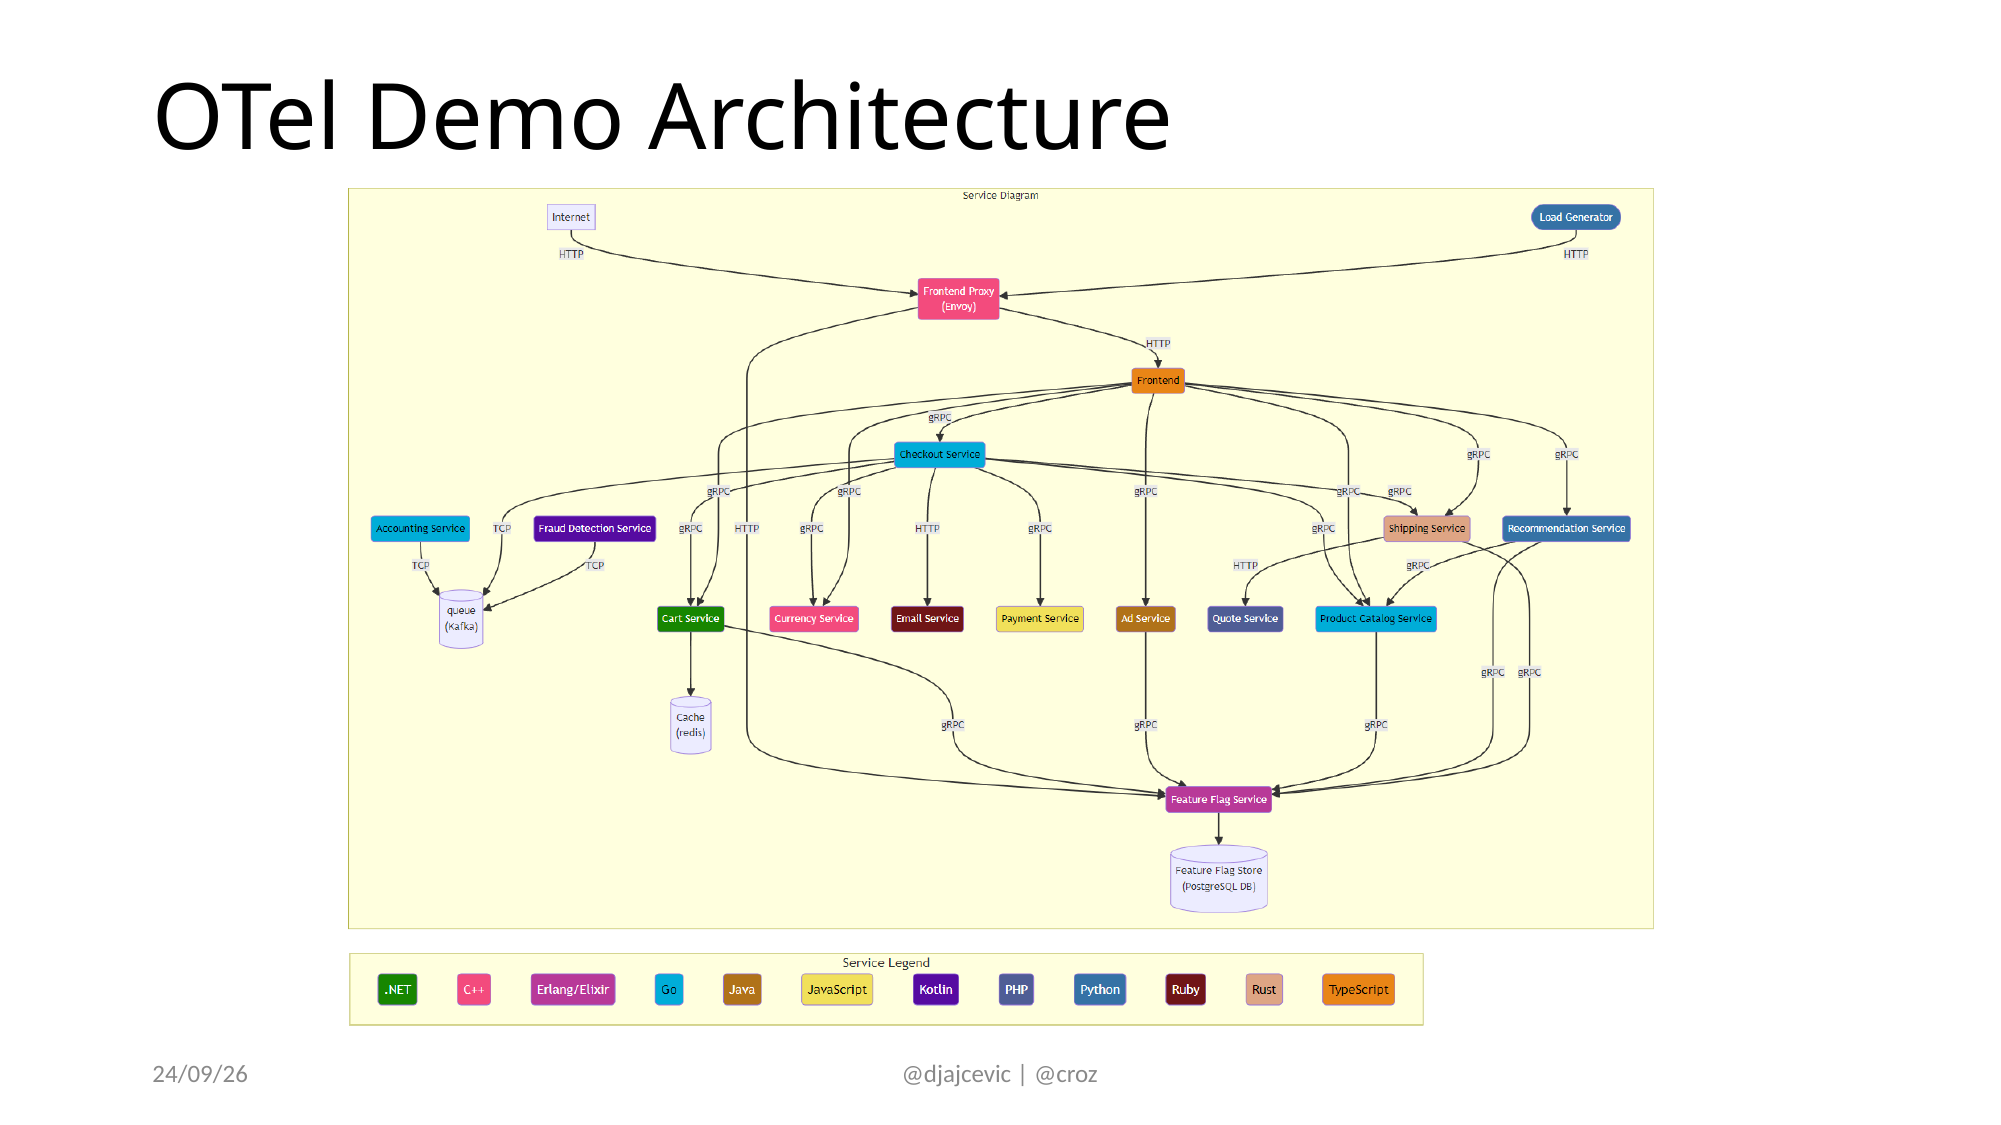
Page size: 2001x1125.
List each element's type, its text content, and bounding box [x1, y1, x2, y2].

text_box 27/02/2024 [137, 1042, 588, 1103]
text_box @djajcevic | @croz [662, 1042, 1338, 1103]
title OTel Demo Architecture [137, 59, 1863, 181]
picture [338, 180, 1662, 1040]
